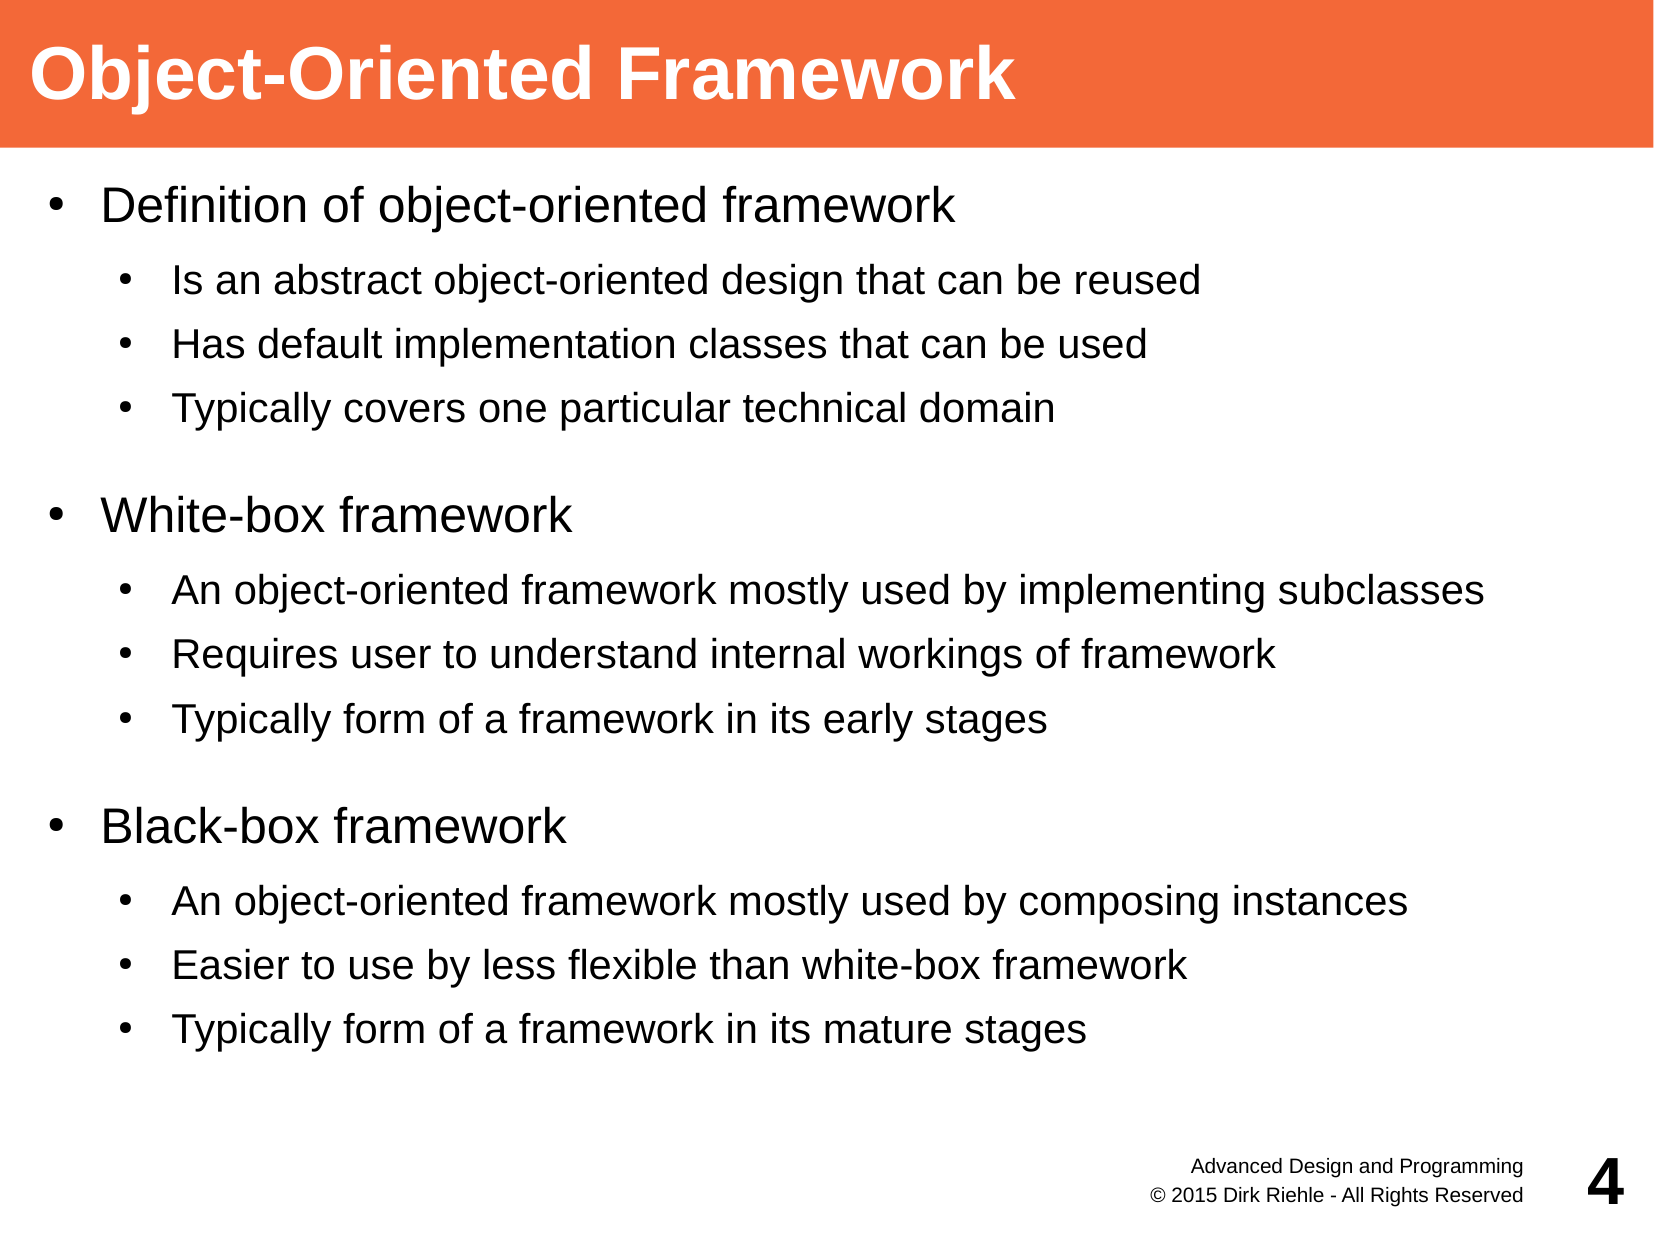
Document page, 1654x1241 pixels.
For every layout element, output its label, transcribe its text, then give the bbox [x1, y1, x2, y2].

list Definition of object-oriented framework Is an abstract object-oriented design that can be reused Has default implementation classes that can be used Typically covers one particular technical domain White-box framework An object-oriented framework mostly used by implementing subclasses Requires user to understand internal workings of framework Typically form of a framework in its early stages Black-box framework An object-oriented framework mostly used by composing instances Easier to use by less flexible than white-box framework Typically form of a framework in its mature stages [29, 177, 1625, 1063]
title Object-Oriented Framework [0, 0, 1654, 148]
